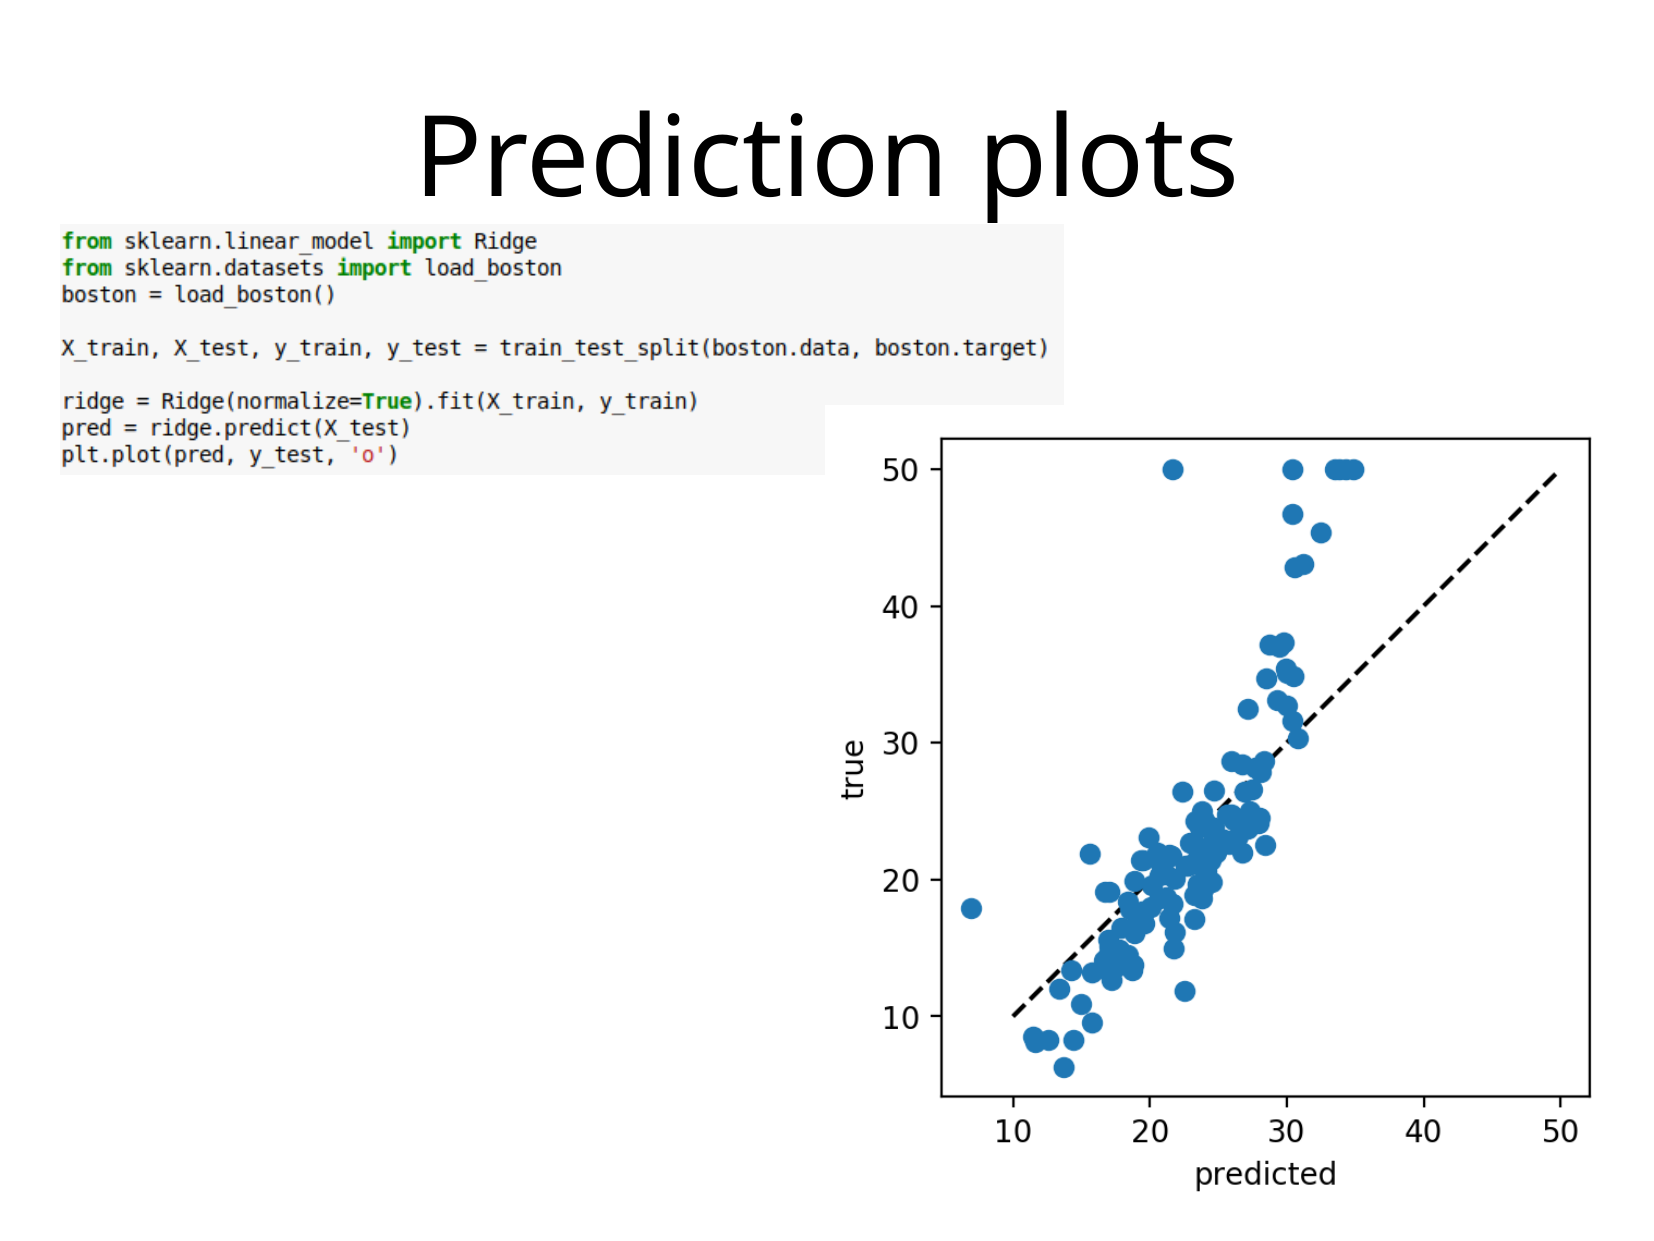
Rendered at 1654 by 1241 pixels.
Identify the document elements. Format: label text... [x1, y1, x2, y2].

picture [60, 224, 1641, 1201]
title Prediction plots [82, 49, 1571, 257]
